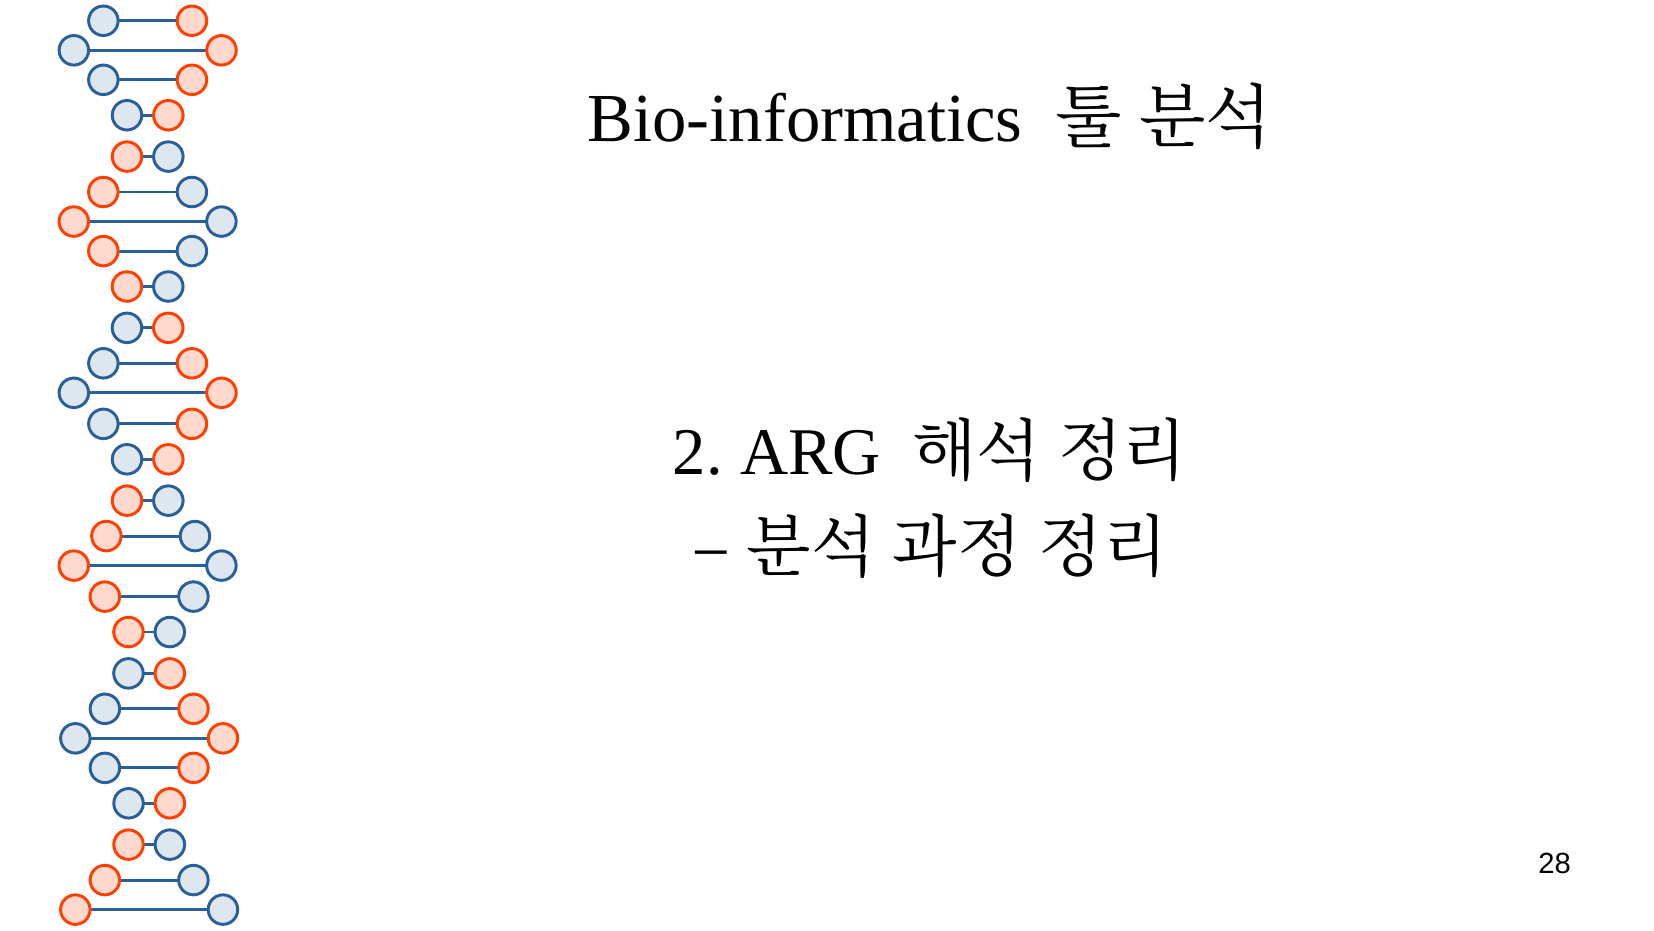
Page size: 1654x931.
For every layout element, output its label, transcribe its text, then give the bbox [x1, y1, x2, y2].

title Bio-informatics 툴 분석 [265, 35, 1595, 189]
subtitle 2. ARG 해석 정리 – 분석 과정 정리 [265, 224, 1595, 764]
